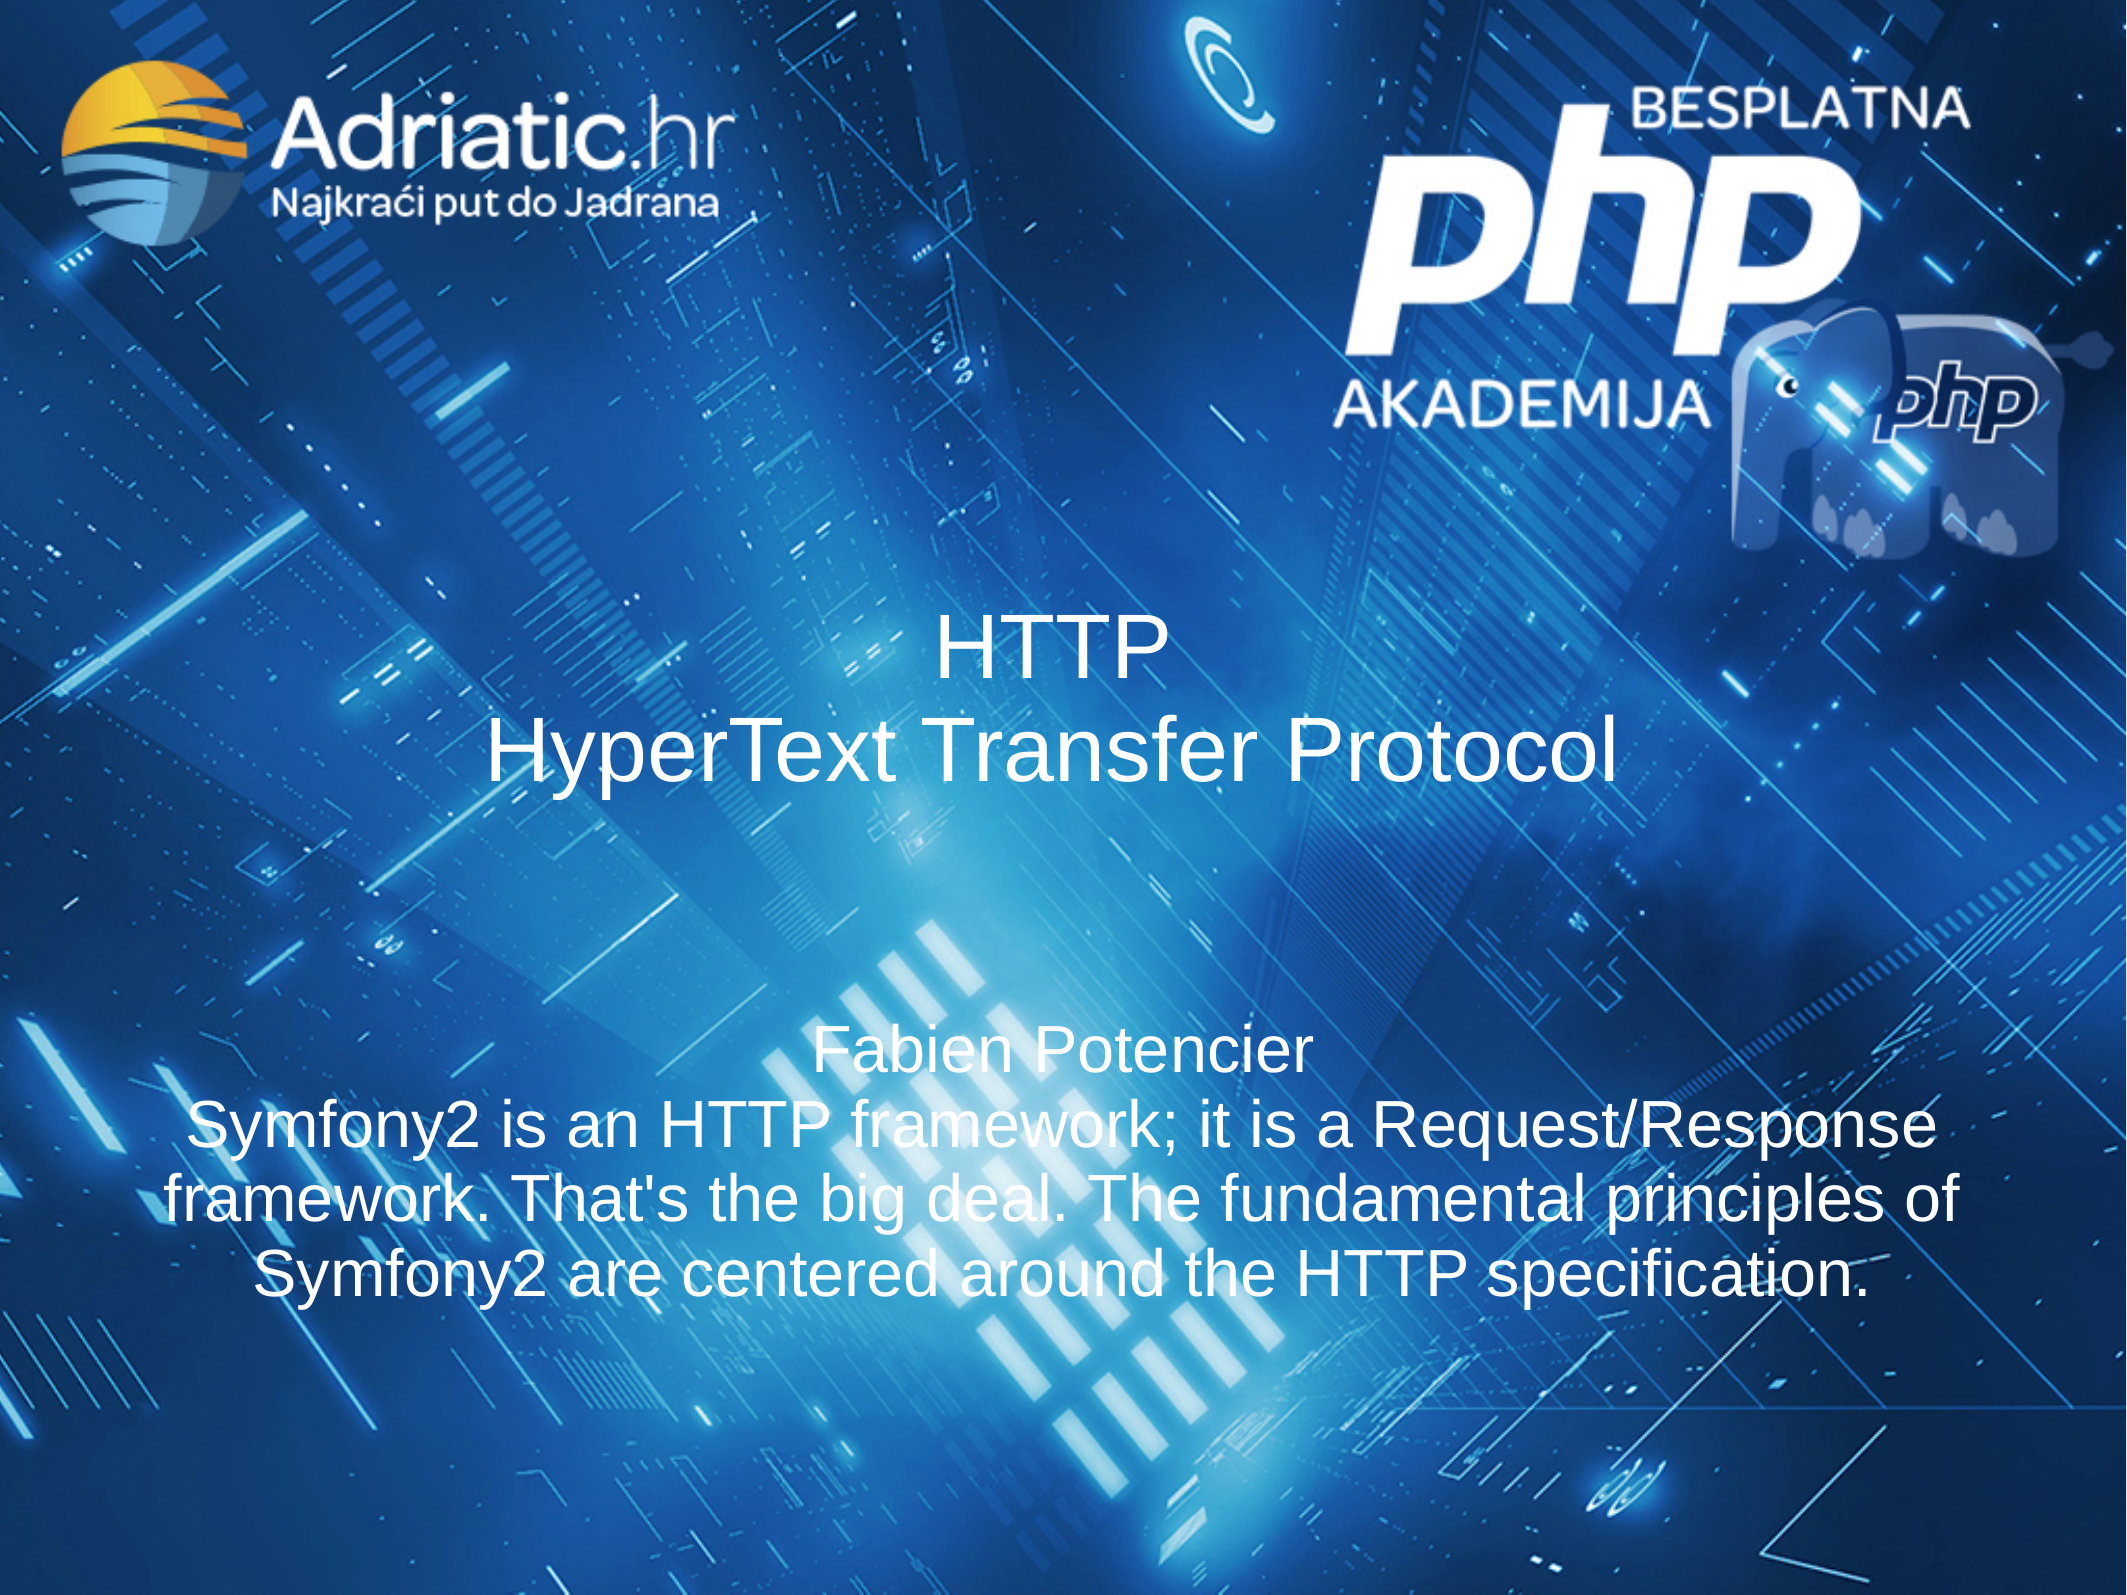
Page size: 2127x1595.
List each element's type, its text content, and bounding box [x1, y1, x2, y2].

picture [0, 0, 2127, 1595]
subtitle Fabien Potencier Symfony2 is an HTTP framework; it is a Request/Response framework. That's the big deal. The fundamental principles of Symfony2 are centered around the HTTP specification. [106, 1011, 2020, 1386]
title HTTP HyperText Transfer Protocol [96, 565, 2010, 832]
